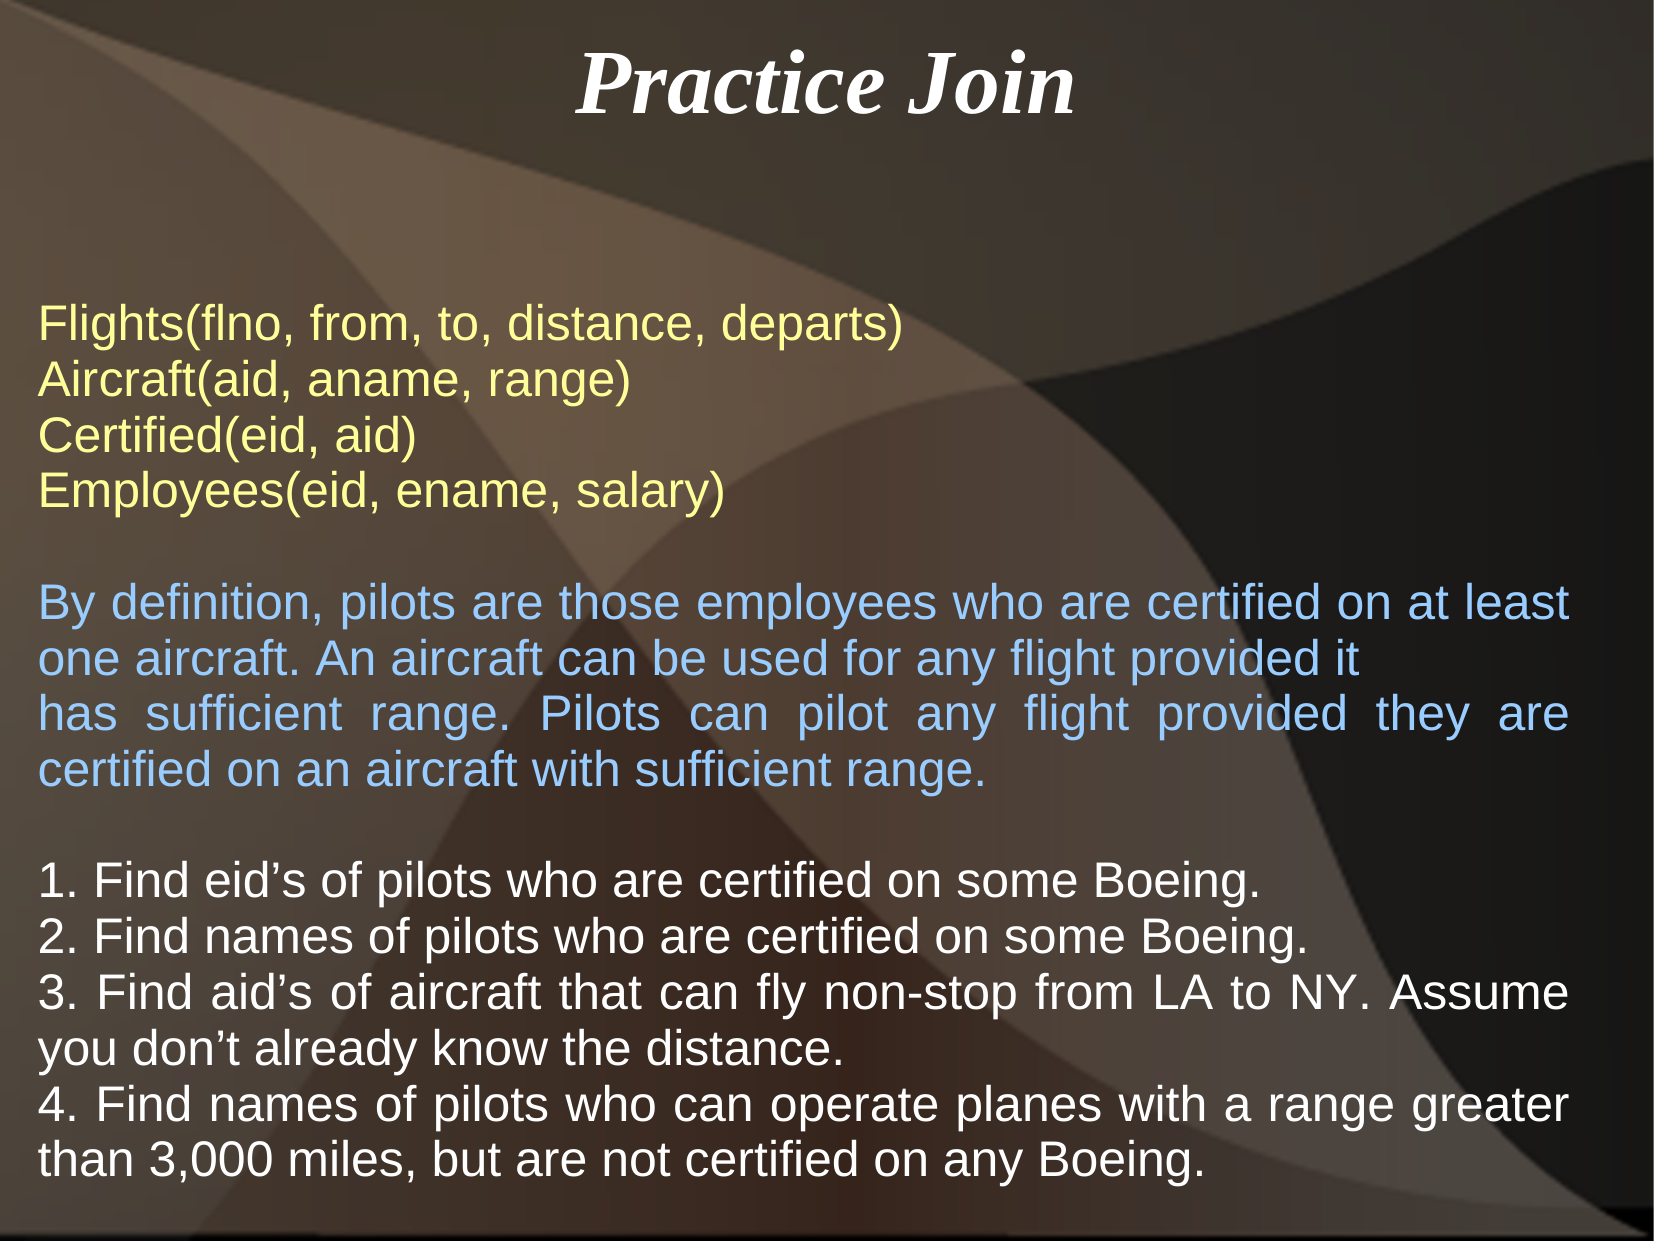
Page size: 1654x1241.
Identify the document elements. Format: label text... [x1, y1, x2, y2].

title Practice Join [82, 15, 1571, 151]
subtitle Flights(flno, from, to, distance, departs) Aircraft(aid, aname, range) Certified(eid, aid) Employees(eid, ename, salary) By definition, pilots are those employees who are certified on at least one aircraft. An aircraft can be used for any flight provided it has sufficient range. Pilots can pilot any flight provided they are certified on an aircraft with sufficient range. 1. Find eid’s of pilots who are certified on some Boeing. 2. Find names of pilots who are certified on some Boeing. 3. Find aid’s of aircraft that can fly non-stop from LA to NY. Assume you don’t already know the distance. 4. Find names of pilots who can operate planes with a range greater than 3,000 miles, but are not certified on any Boeing. [37, 295, 1571, 1188]
picture [0, 0, 1654, 1241]
